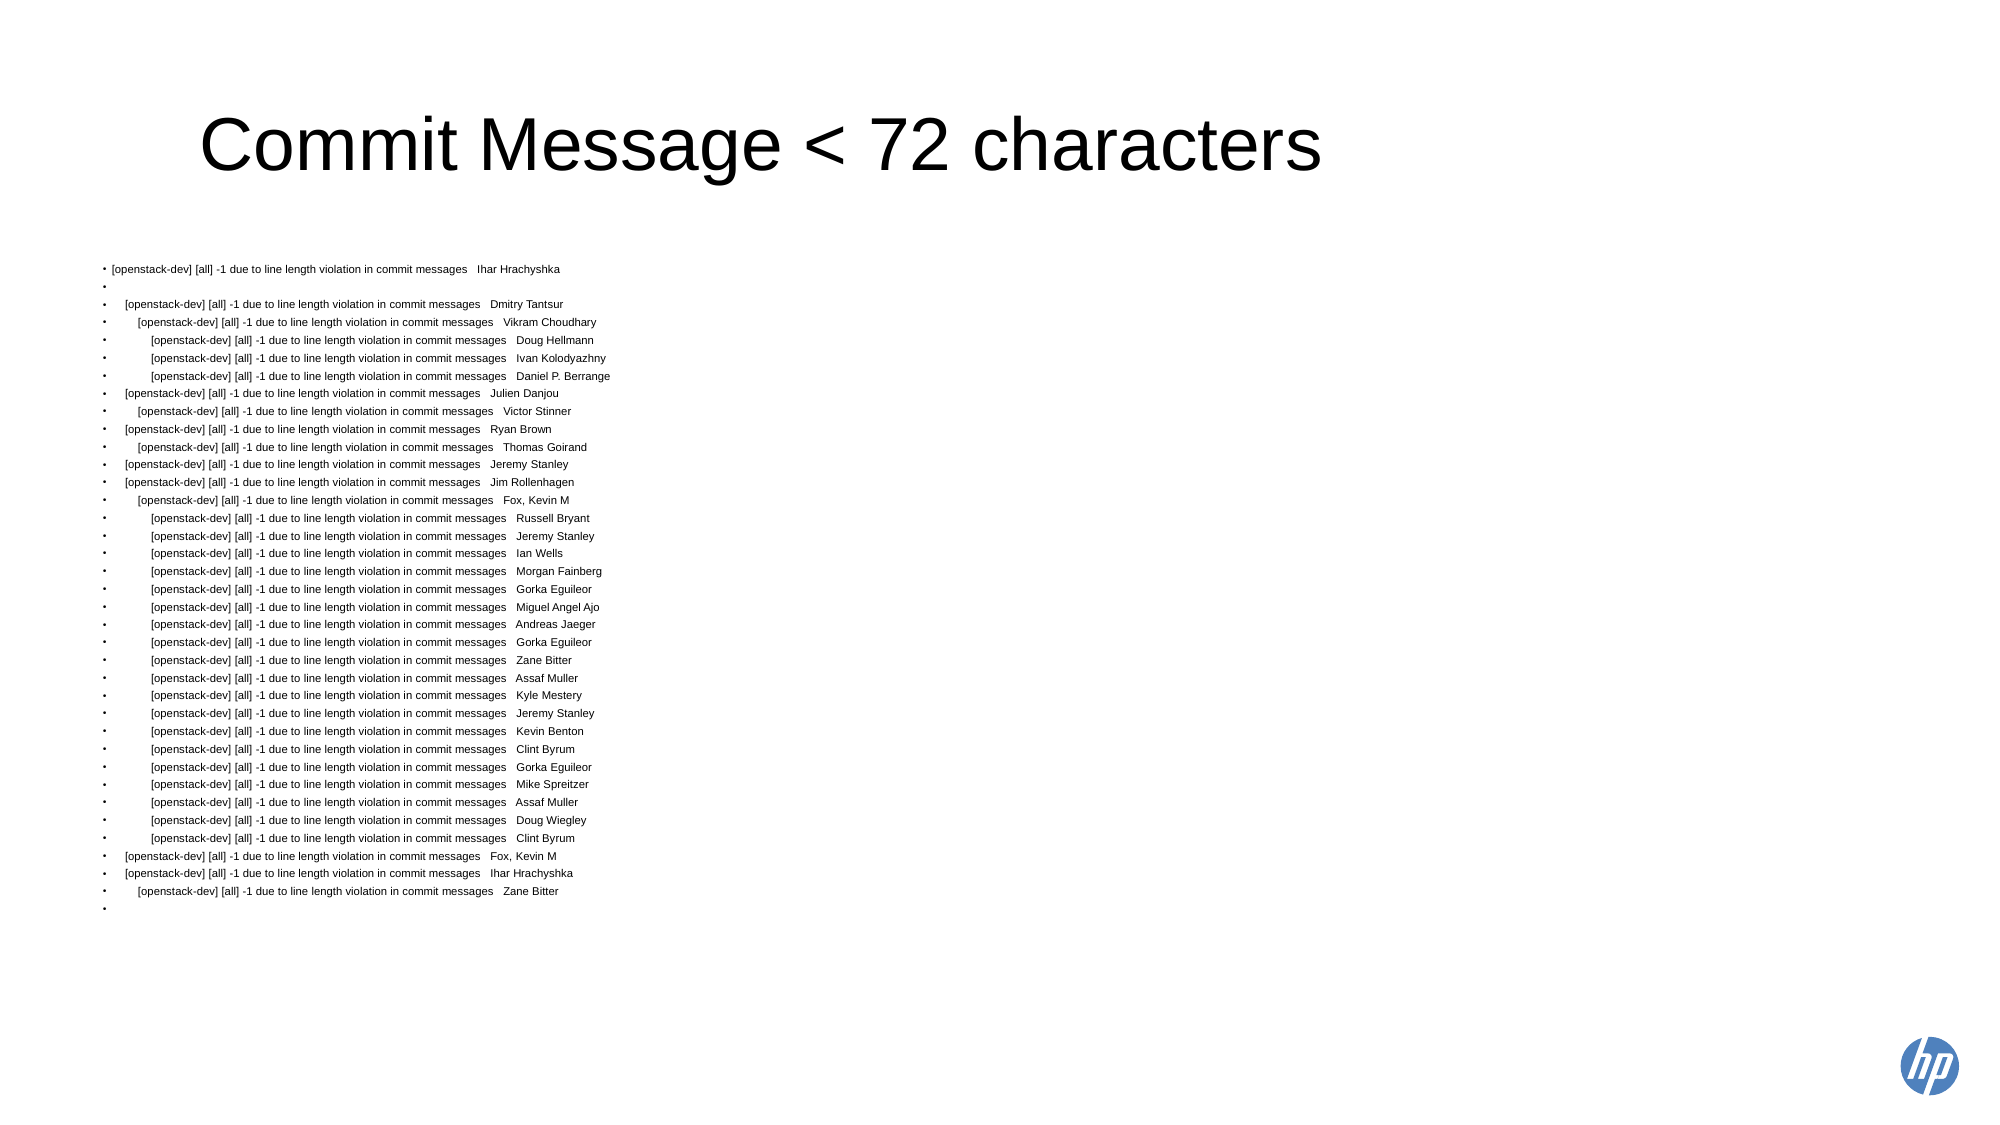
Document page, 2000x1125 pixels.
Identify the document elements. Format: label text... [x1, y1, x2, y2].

list [openstack-dev] [all] -1 due to line length violation in commit messages Ihar Hrachyshka [openstack-dev] [all] -1 due to line length violation in commit messages Dmitry Tantsur [openstack-dev] [all] -1 due to line length violation in commit messages Vikram Choudhary [openstack-dev] [all] -1 due to line length violation in commit messages Doug Hellmann [openstack-dev] [all] -1 due to line length violation in commit messages Ivan Kolodyazhny [openstack-dev] [all] -1 due to line length violation in commit messages Daniel P. Berrange [openstack-dev] [all] -1 due to line length violation in commit messages Julien Danjou [openstack-dev] [all] -1 due to line length violation in commit messages Victor Stinner [openstack-dev] [all] -1 due to line length violation in commit messages Ryan Brown [openstack-dev] [all] -1 due to line length violation in commit messages Thomas Goirand [openstack-dev] [all] -1 due to line length violation in commit messages Jeremy Stanley [openstack-dev] [all] -1 due to line length violation in commit messages Jim Rollenhagen [openstack-dev] [all] -1 due to line length violation in commit messages Fox, Kevin M [openstack-dev] [all] -1 due to line length violation in commit messages Russell Bryant [openstack-dev] [all] -1 due to line length violation in commit messages Jeremy Stanley [openstack-dev] [all] -1 due to line length violation in commit messages Ian Wells [openstack-dev] [all] -1 due to line length violation in commit messages Morgan Fainberg [openstack-dev] [all] -1 due to line length violation in commit messages Gorka Eguileor [openstack-dev] [all] -1 due to line length violation in commit messages Miguel Angel Ajo [openstack-dev] [all] -1 due to line length violation in commit messages Andreas Jaeger [openstack-dev] [all] -1 due to line length violation in commit messages Gorka Eguileor [openstack-dev] [all] -1 due to line length violation in commit messages Zane Bitter [openstack-dev] [all] -1 due to line length violation in commit messages Assaf Muller [openstack-dev] [all] -1 due to line length violation in commit messages Kyle Mestery [openstack-dev] [all] -1 due to line length violation in commit messages Jeremy Stanley [openstack-dev] [all] -1 due to line length violation in commit messages Kevin Benton [openstack-dev] [all] -1 due to line length violation in commit messages Clint Byrum [openstack-dev] [all] -1 due to line length violation in commit messages Gorka Eguileor [openstack-dev] [all] -1 due to line length violation in commit messages Mike Spreitzer [openstack-dev] [all] -1 due to line length violation in commit messages Assaf Muller [openstack-dev] [all] -1 due to line length violation in commit messages Doug Wiegley [openstack-dev] [all] -1 due to line length violation in commit messages Clint Byrum [openstack-dev] [all] -1 due to line length violation in commit messages Fox, Kevin M [openstack-dev] [all] -1 due to line length violation in commit messages Ihar Hrachyshka [openstack-dev] [all] -1 due to line length violation in commit messages Zane Bitter [99, 263, 978, 916]
title Commit Message < 72 characters [11, 16, 1512, 272]
